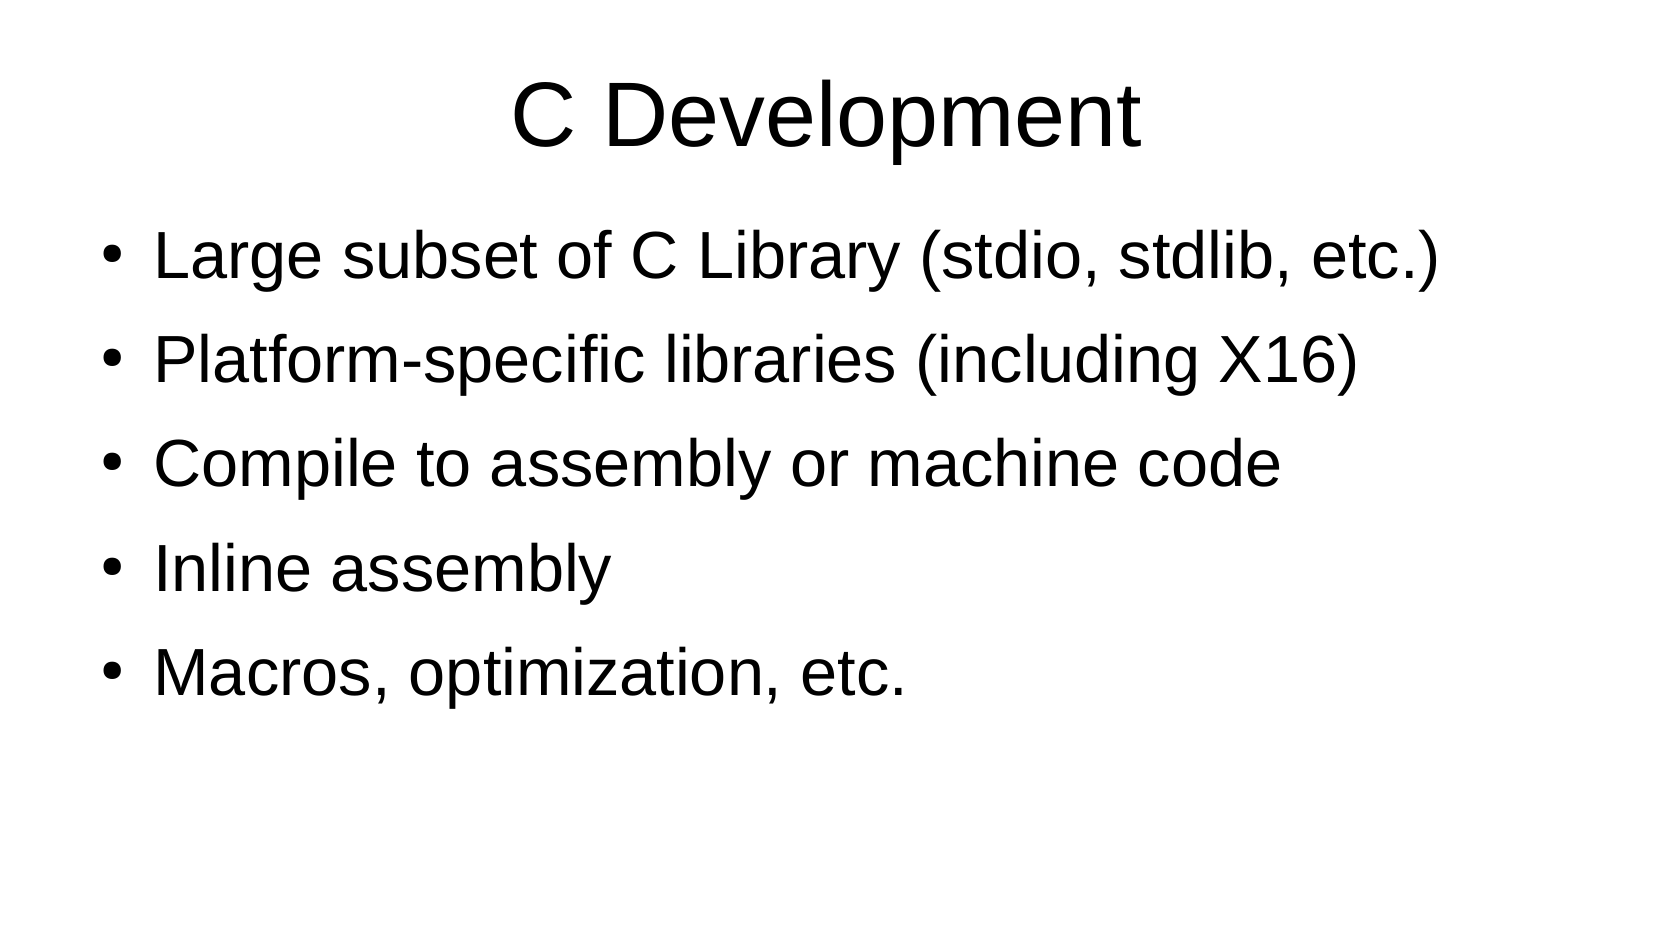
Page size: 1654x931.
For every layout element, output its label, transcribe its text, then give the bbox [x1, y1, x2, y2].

list Large subset of C Library (stdio, stdlib, etc.) Platform-specific libraries (including X16) Compile to assembly or machine code Inline assembly Macros, optimization, etc. [82, 217, 1571, 758]
title C Development [82, 37, 1571, 193]
